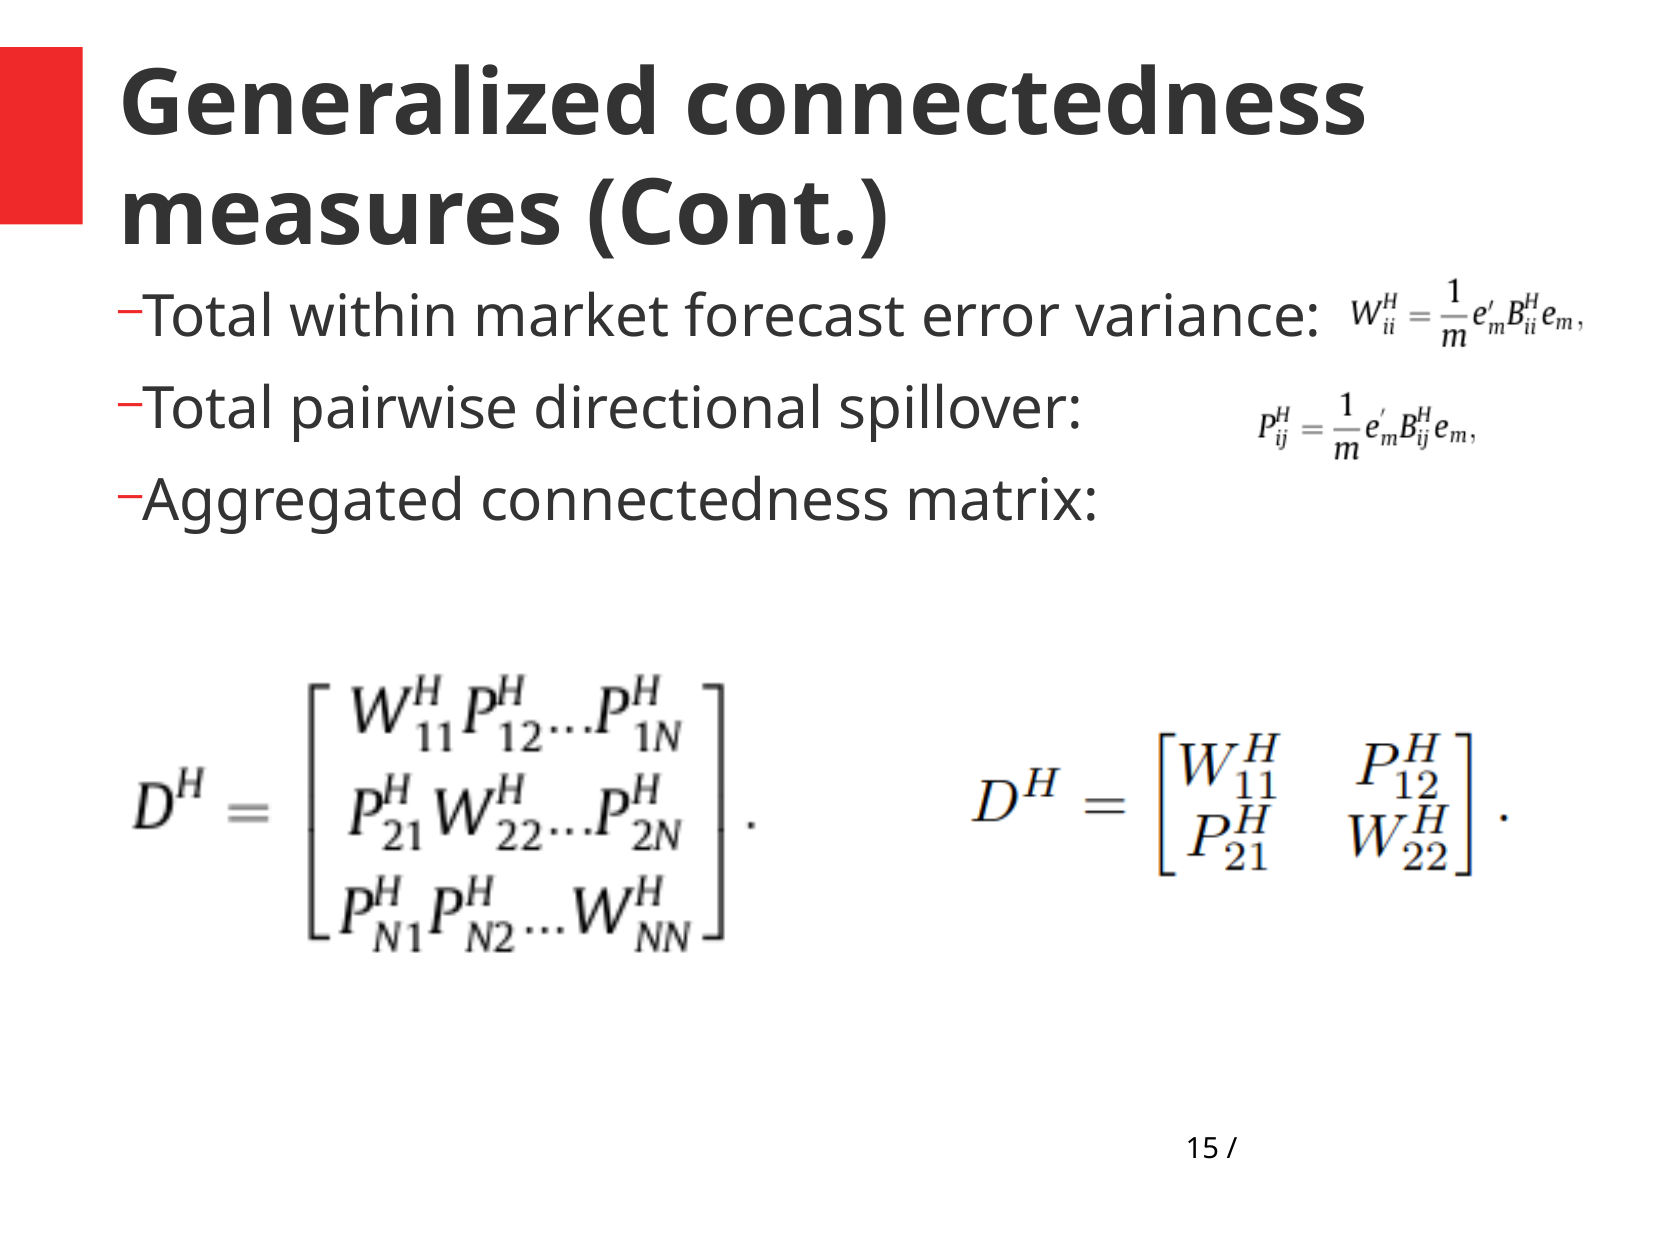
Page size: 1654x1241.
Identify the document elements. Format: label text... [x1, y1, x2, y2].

picture [1325, 269, 1606, 363]
picture [75, 629, 799, 991]
list Total within market forecast error variance: Total pairwise directional spillover: Aggregated connectedness matrix: [118, 285, 1536, 1006]
picture [1241, 372, 1486, 481]
text_box <number> / [1185, 1129, 1571, 1216]
title Generalized connectedness measures (Cont.) [118, 27, 1571, 278]
picture [915, 689, 1578, 950]
